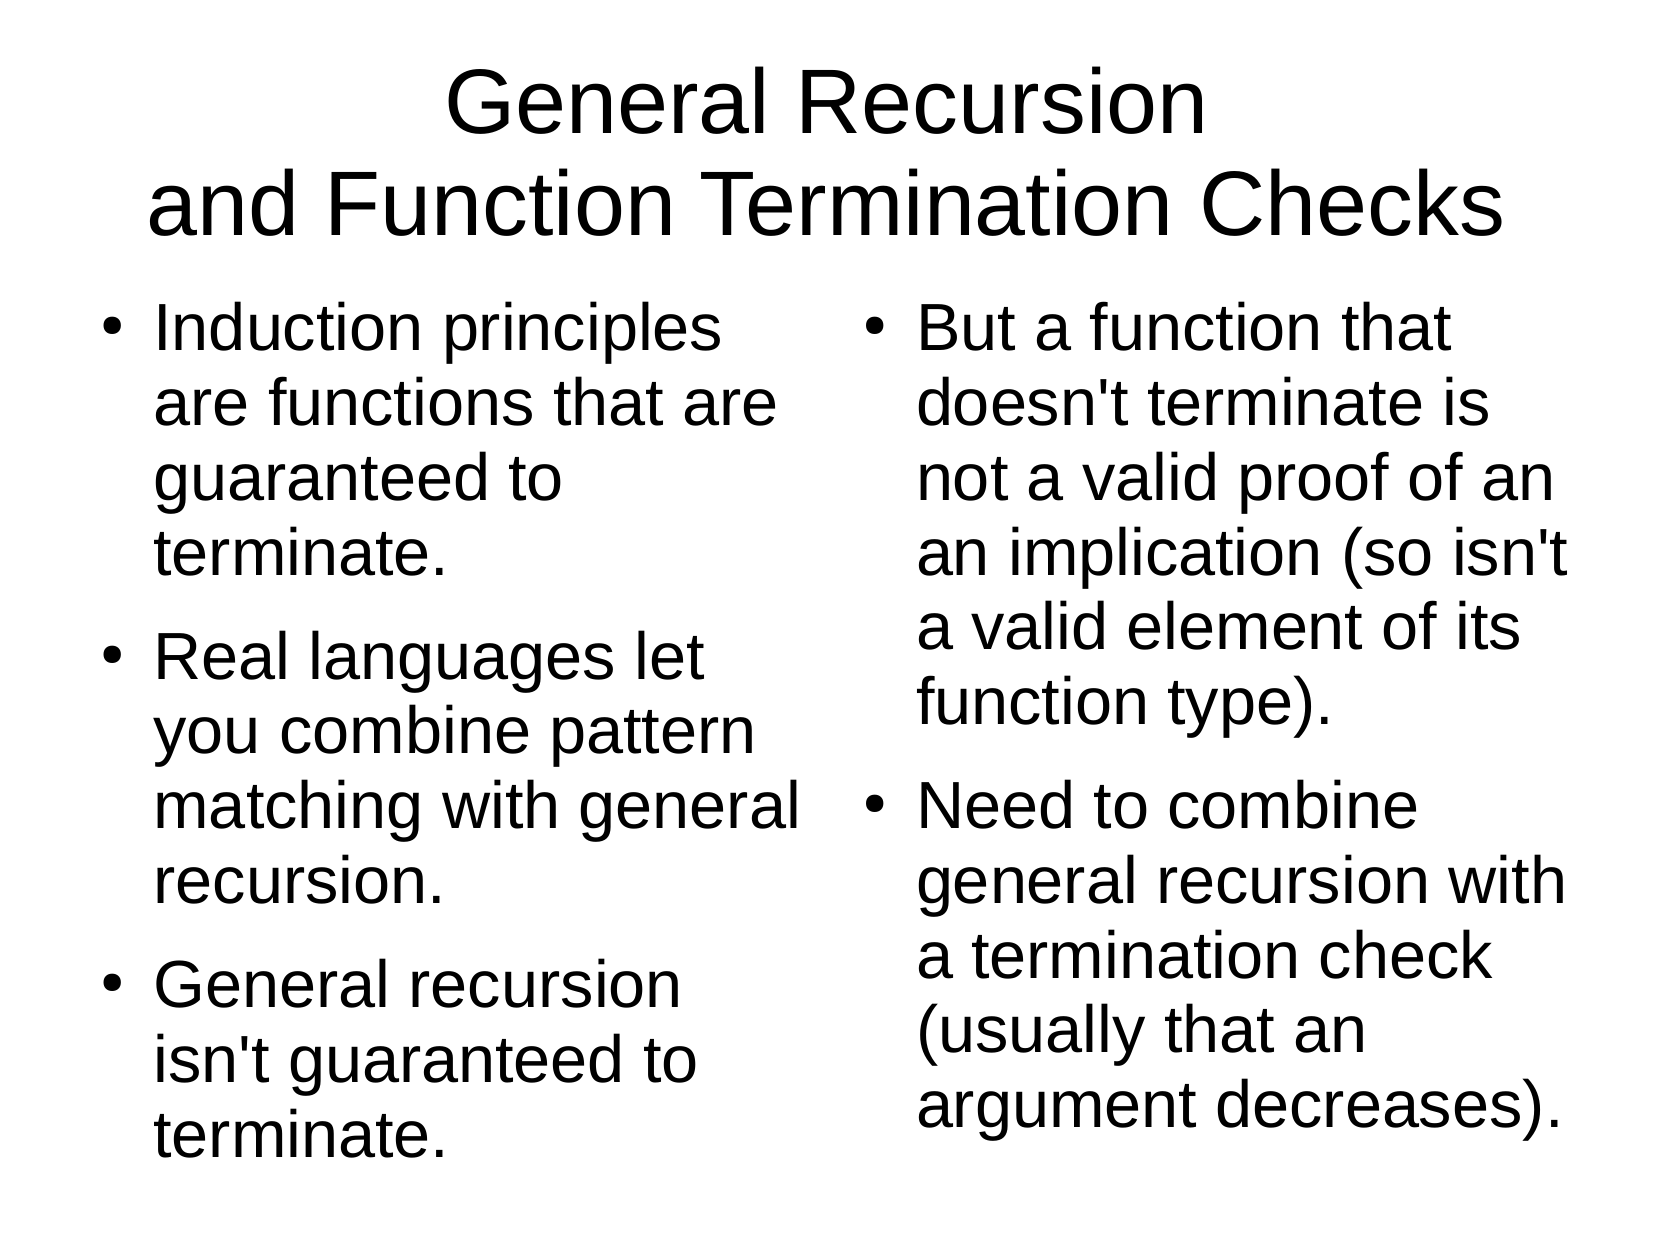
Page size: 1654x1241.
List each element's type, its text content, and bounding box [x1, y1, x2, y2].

list But a function that doesn't terminate is not a valid proof of an an implication (so isn't a valid element of its function type). Need to combine general recursion with a termination check (usually that an argument decreases). [845, 290, 1572, 1143]
list Induction principles are functions that are guaranteed to terminate. Real languages let you combine pattern matching with general recursion. General recursion isn't guaranteed to terminate. [82, 290, 809, 1172]
title General Recursion and Function Termination Checks [82, 49, 1571, 257]
